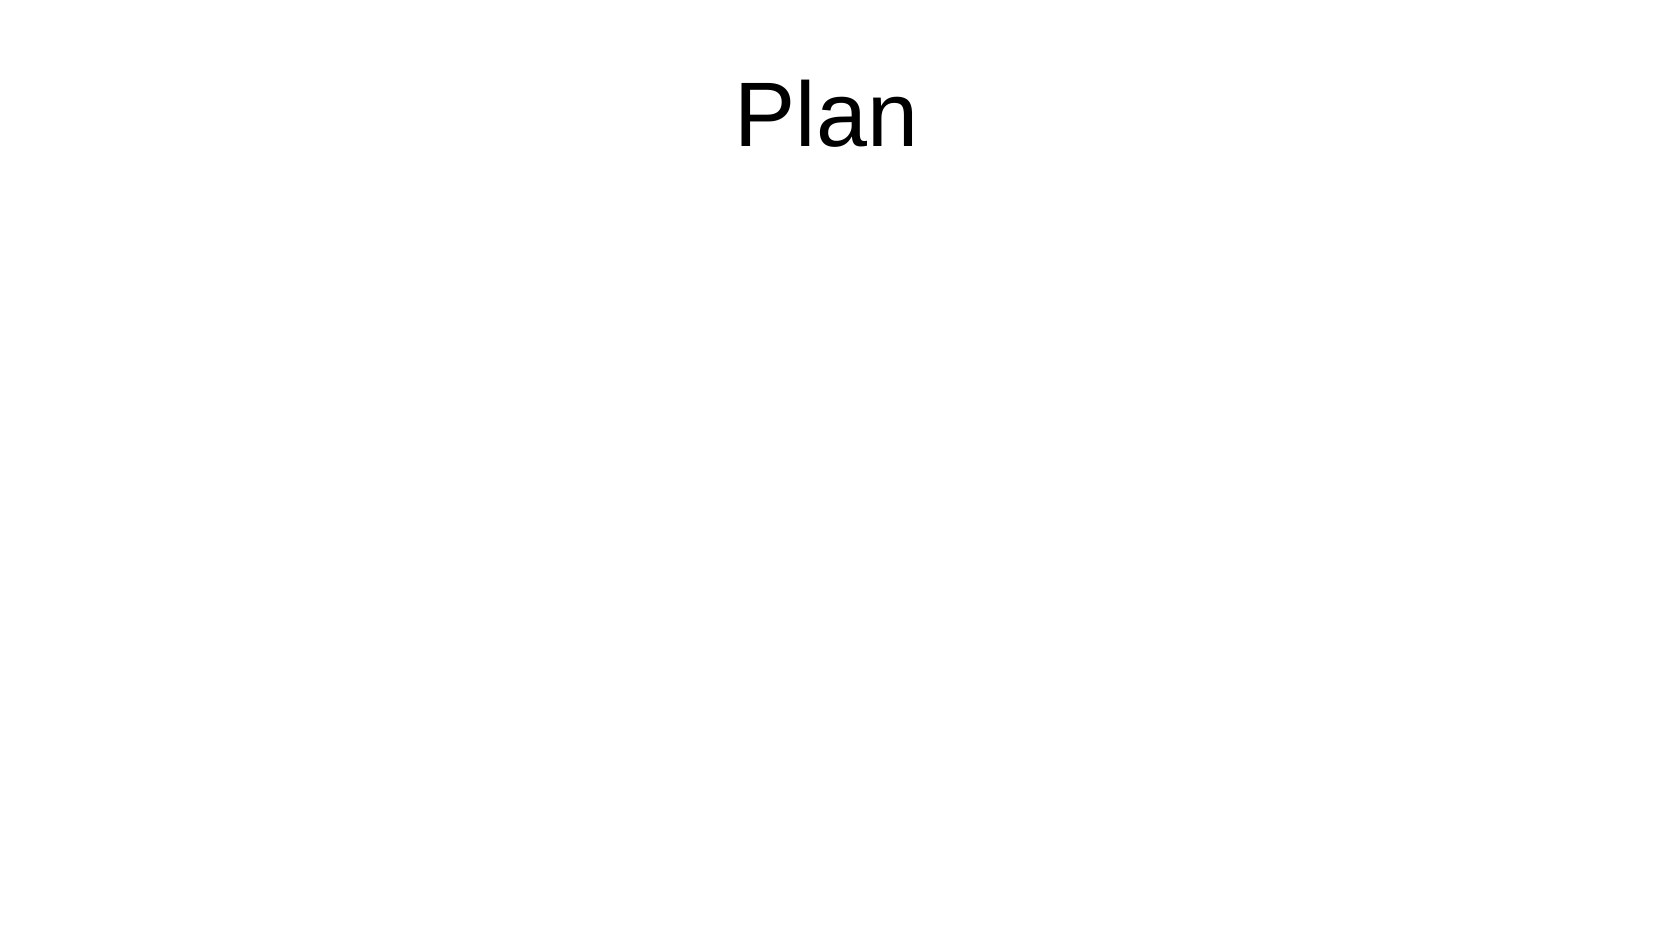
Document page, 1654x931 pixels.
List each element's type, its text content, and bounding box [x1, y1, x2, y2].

title Plan [82, 37, 1571, 193]
